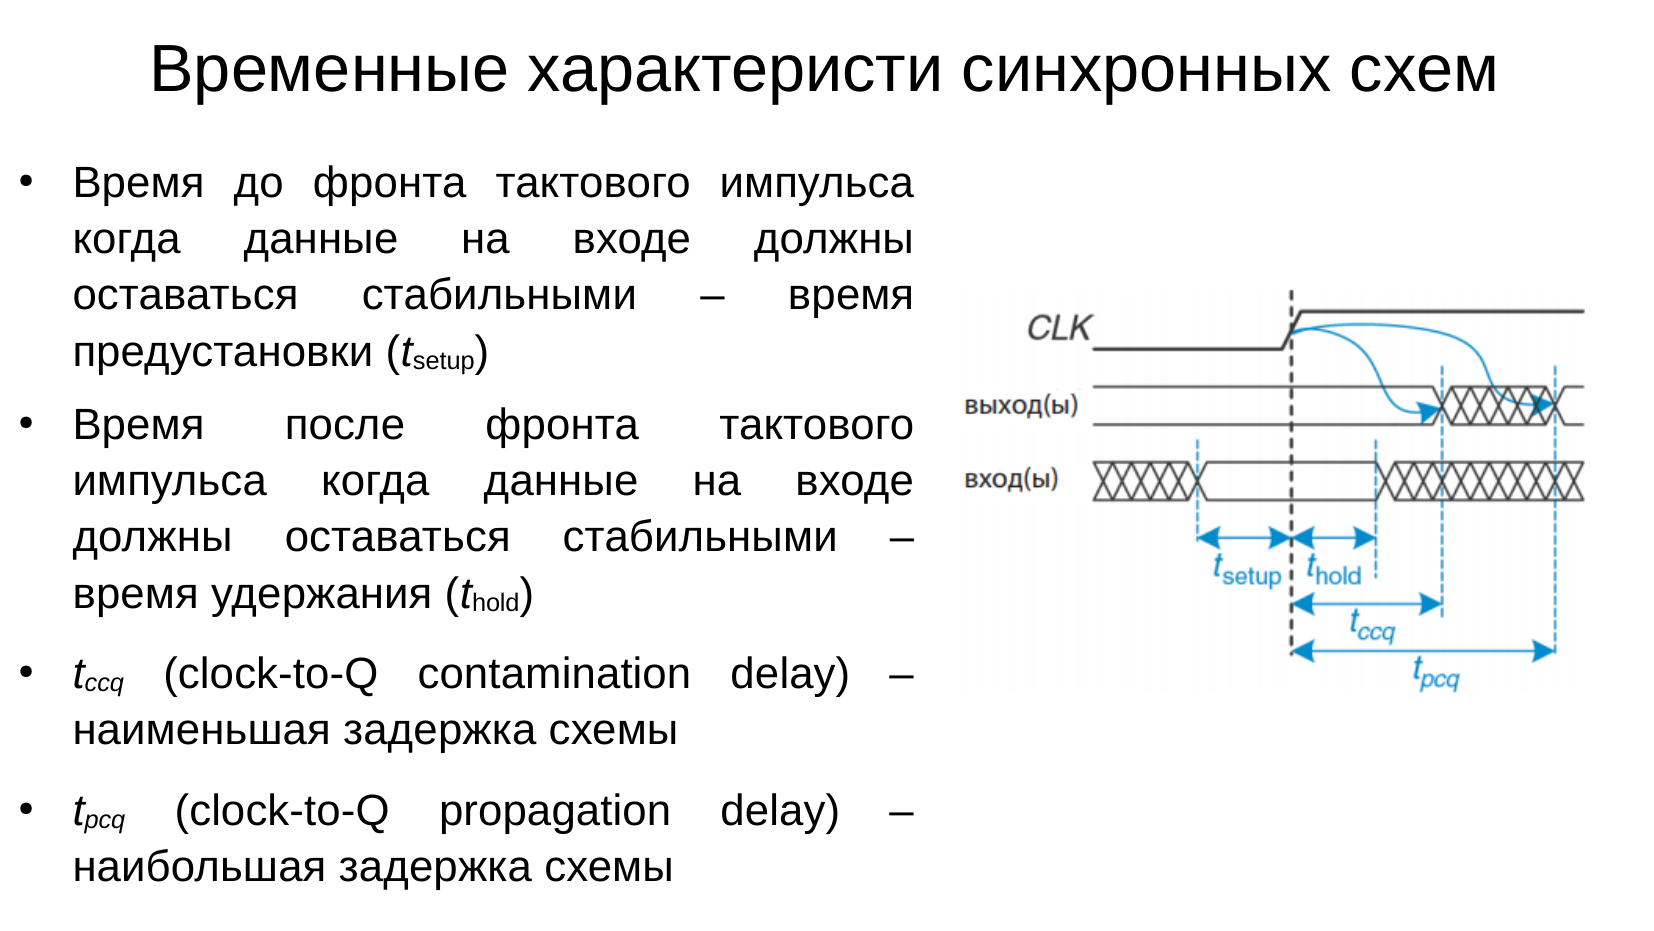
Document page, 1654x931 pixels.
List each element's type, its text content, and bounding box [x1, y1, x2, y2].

title Временные характеристи синхронных схем [15, 1, 1636, 136]
picture [946, 284, 1621, 721]
list Время до фронта тактового импульса когда данные на входе должны оставаться стабильными – время предустановки (tsetup) Время после фронта тактового импульса когда данные на входе должны оставаться стабильными – время удержания (thold) tccq (clock-to-Q contamination delay) – наименьшая задержка схемы tpcq (clock-to-Q propagation delay) – наибольшая задержка схемы [15, 150, 916, 901]
